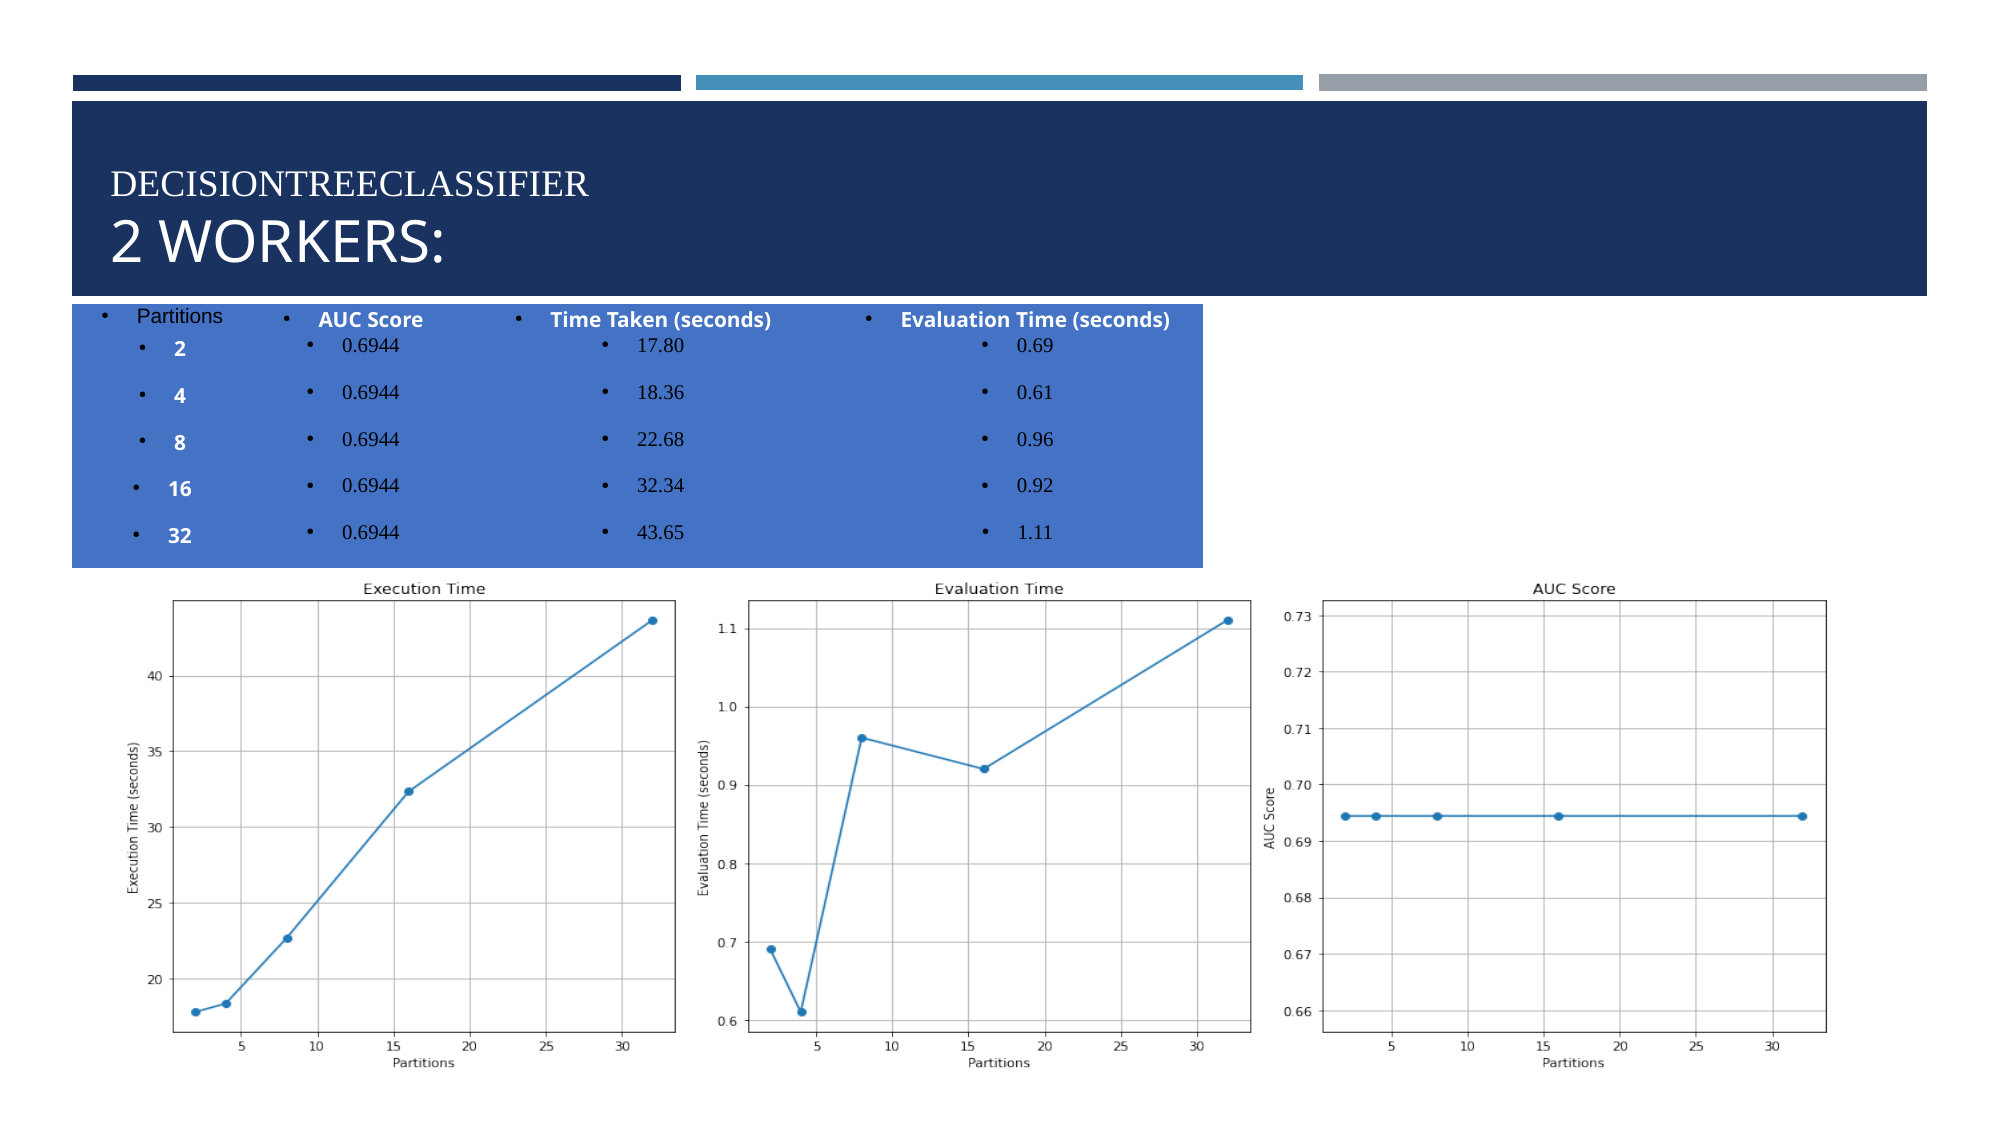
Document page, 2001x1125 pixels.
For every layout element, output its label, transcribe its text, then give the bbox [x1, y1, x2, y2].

table_cell 0.6944 [253, 427, 454, 474]
table_header Evaluation Time (seconds) [832, 304, 1203, 333]
table_cell 0.6944 [253, 521, 454, 568]
table_cell 18.36 [454, 380, 832, 427]
table_cell 0.61 [832, 380, 1203, 427]
title DecisionTreeClassifier 2 workers: [95, 115, 1905, 282]
table_cell 43.65 [454, 521, 832, 568]
table_cell 0.6944 [253, 333, 454, 380]
table_cell 32.34 [454, 474, 832, 521]
table_cell 1.11 [832, 521, 1203, 568]
table_header Partitions [72, 304, 253, 333]
table_cell 16 [72, 474, 253, 521]
table_header AUC Score [253, 304, 454, 333]
table_cell 17.80 [454, 333, 832, 380]
table_cell 32 [72, 521, 253, 568]
table_cell 0.92 [832, 474, 1203, 521]
table_header Time Taken (seconds) [454, 304, 832, 333]
table_cell 0.6944 [253, 380, 454, 427]
picture [118, 575, 1834, 1077]
table_cell 22.68 [454, 427, 832, 474]
table_cell 0.96 [832, 427, 1203, 474]
table_cell 2 [72, 333, 253, 380]
table_cell 0.6944 [253, 474, 454, 521]
table_cell 8 [72, 427, 253, 474]
table_cell 4 [72, 380, 253, 427]
table_cell 0.69 [832, 333, 1203, 380]
